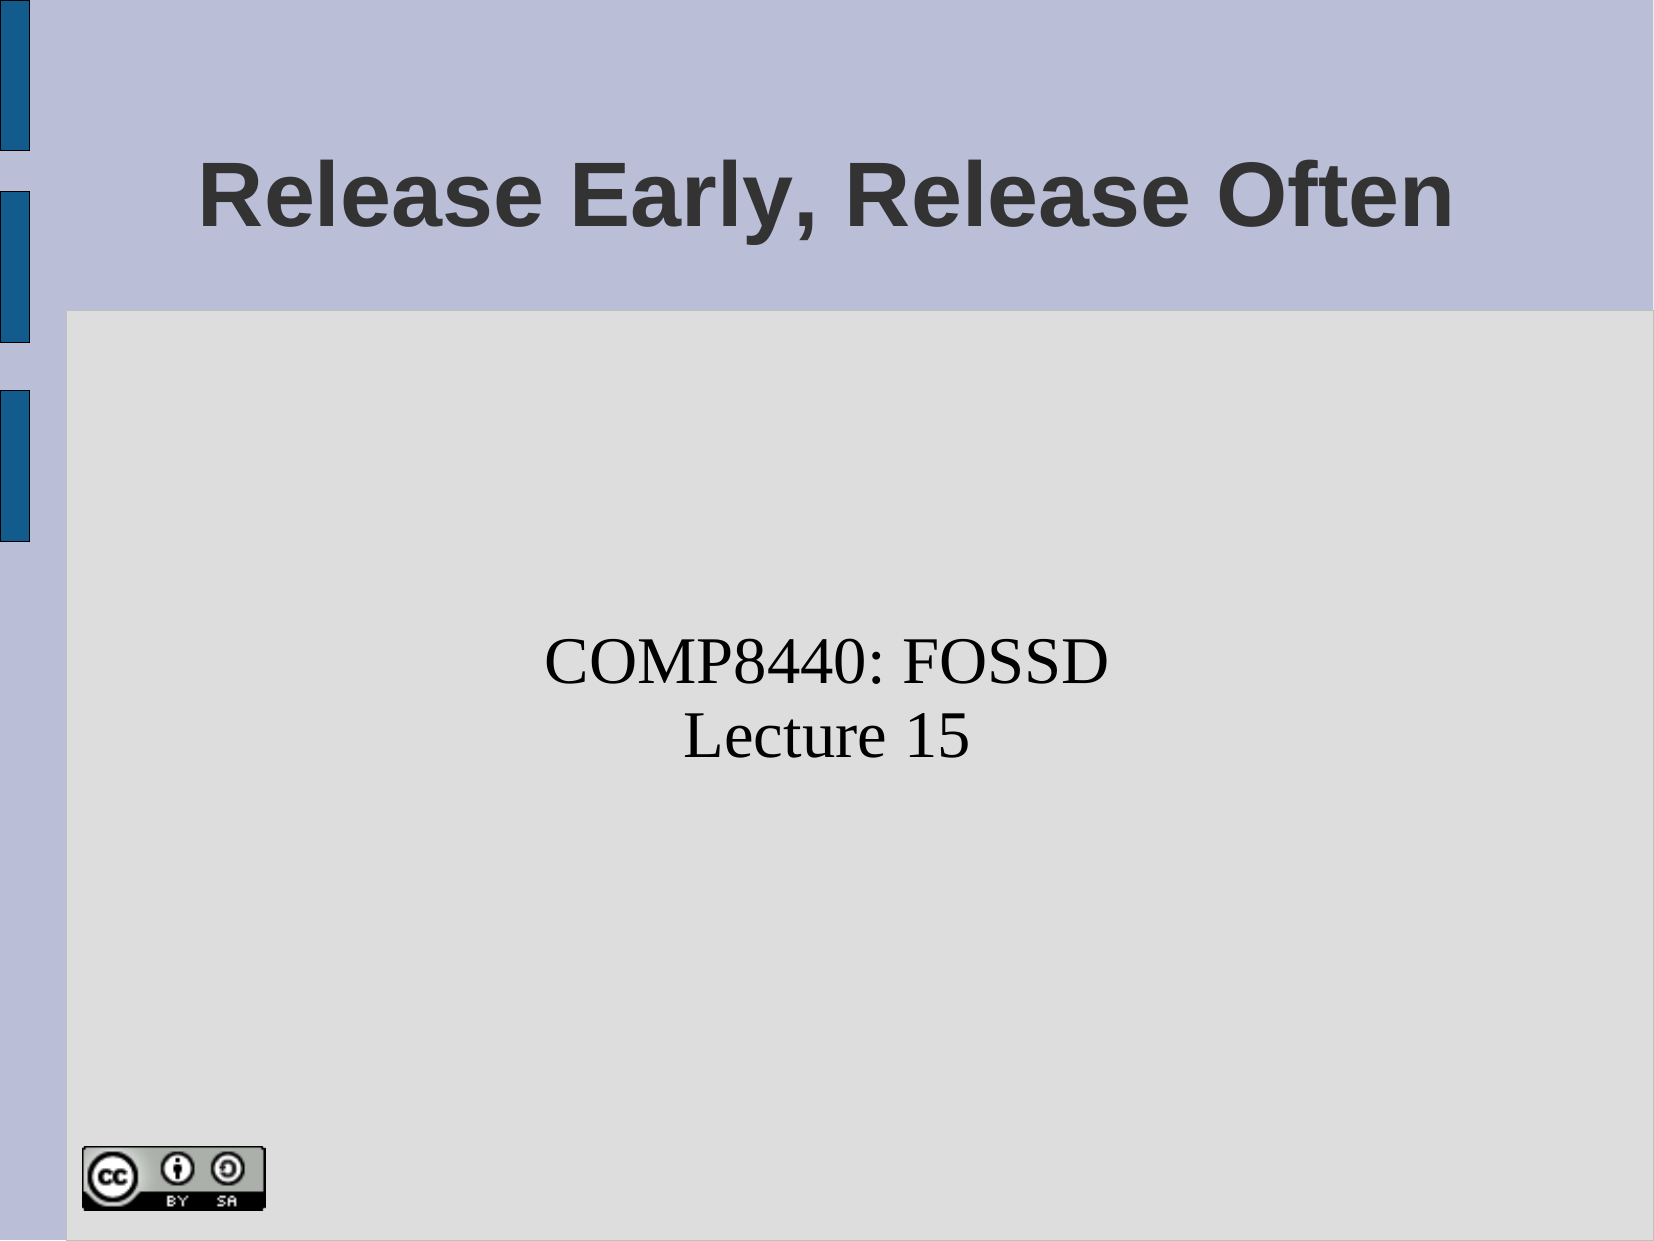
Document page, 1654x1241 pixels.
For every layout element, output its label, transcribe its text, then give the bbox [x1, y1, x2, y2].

subtitle COMP8440: FOSSD Lecture 15 [121, 344, 1534, 1127]
picture [82, 1146, 266, 1211]
title Release Early, Release Often [121, 91, 1534, 299]
